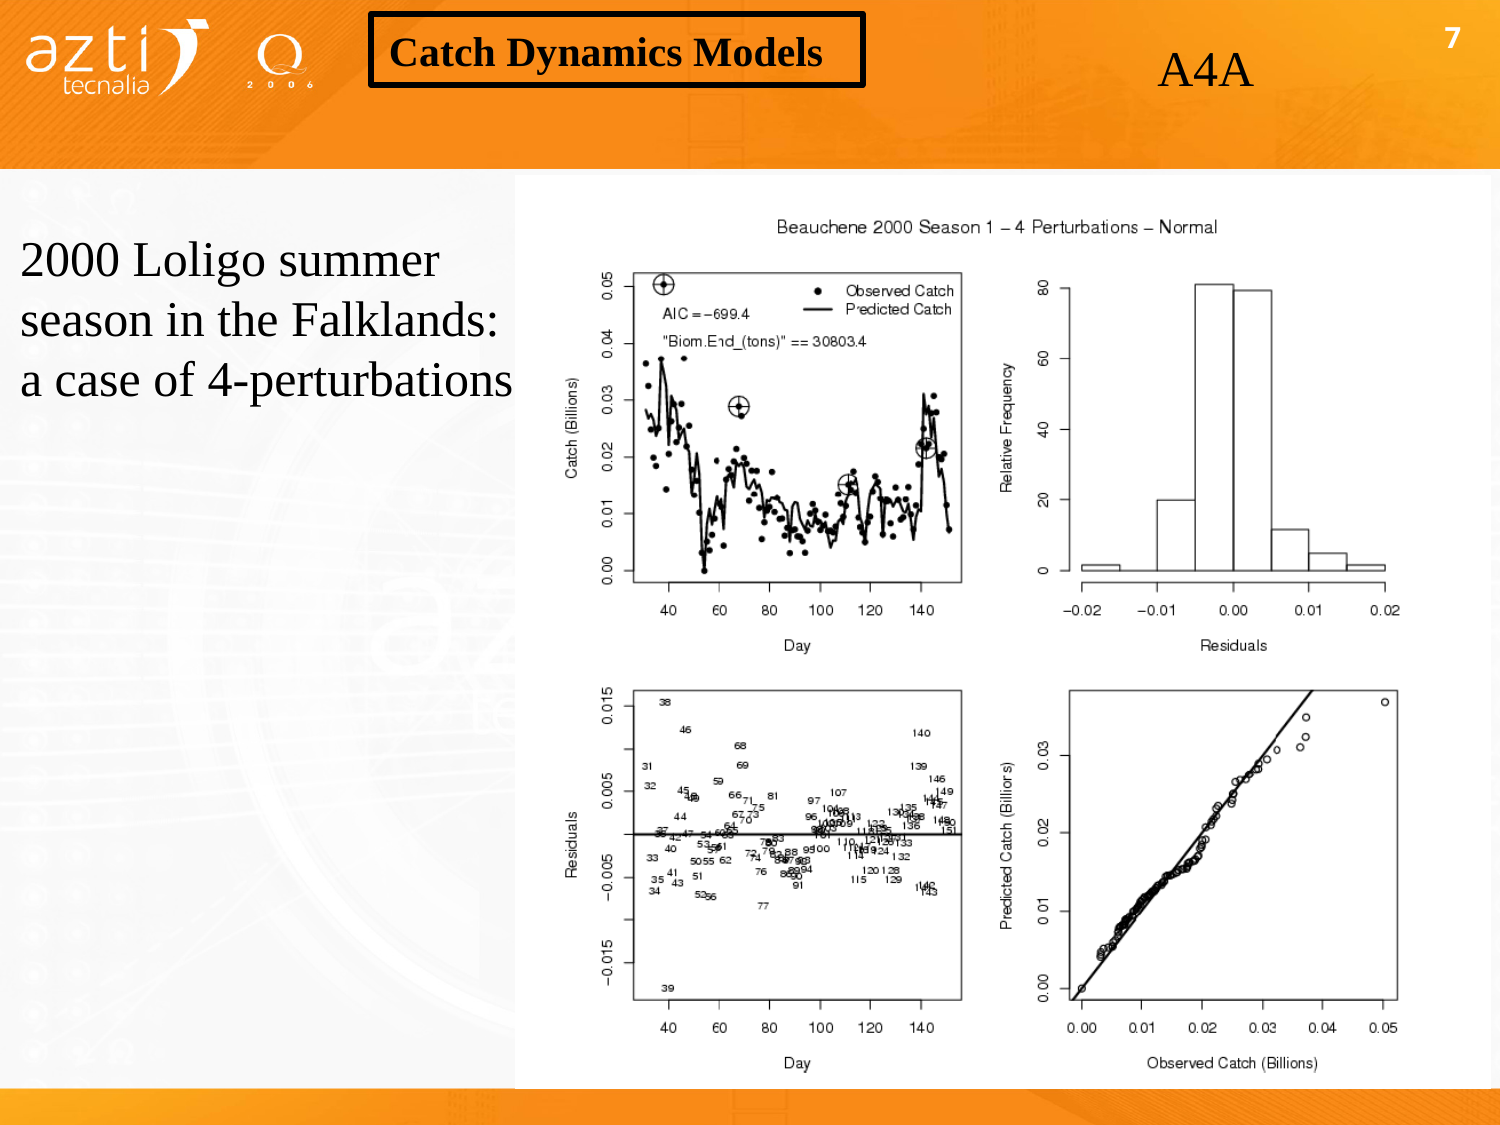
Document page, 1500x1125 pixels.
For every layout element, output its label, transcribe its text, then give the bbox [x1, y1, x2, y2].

text_box A4A [1142, 28, 1270, 104]
text_box Catch Dynamics Models [371, 13, 863, 86]
picture [0, 0, 1500, 1125]
text_box 2000 Loligo summer season in the Falklands: a case of 4-perturbations [5, 219, 529, 415]
